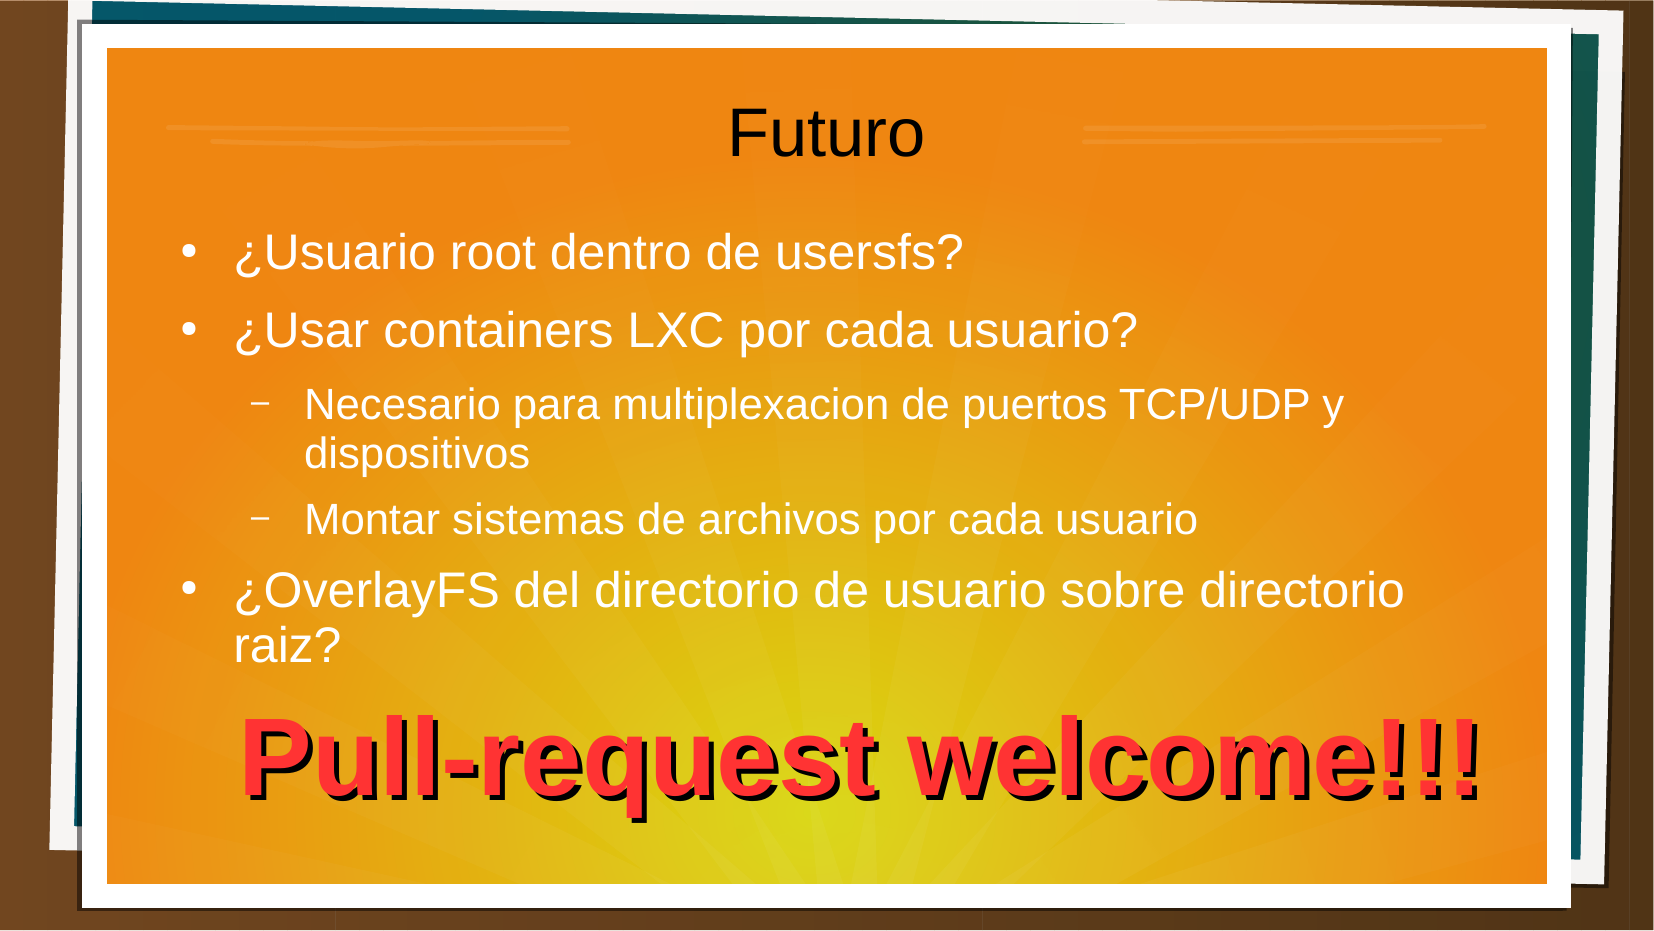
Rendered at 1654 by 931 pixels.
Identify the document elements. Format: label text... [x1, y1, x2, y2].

list ¿Usuario root dentro de usersfs? ¿Usar containers LXC por cada usuario? Necesario para multiplexacion de puertos TCP/UDP y dispositivos Montar sistemas de archivos por cada usuario ¿OverlayFS del directorio de usuario sobre directorio raiz? Pull-request welcome!!! [162, 224, 1492, 931]
title Futuro [566, 59, 1087, 207]
